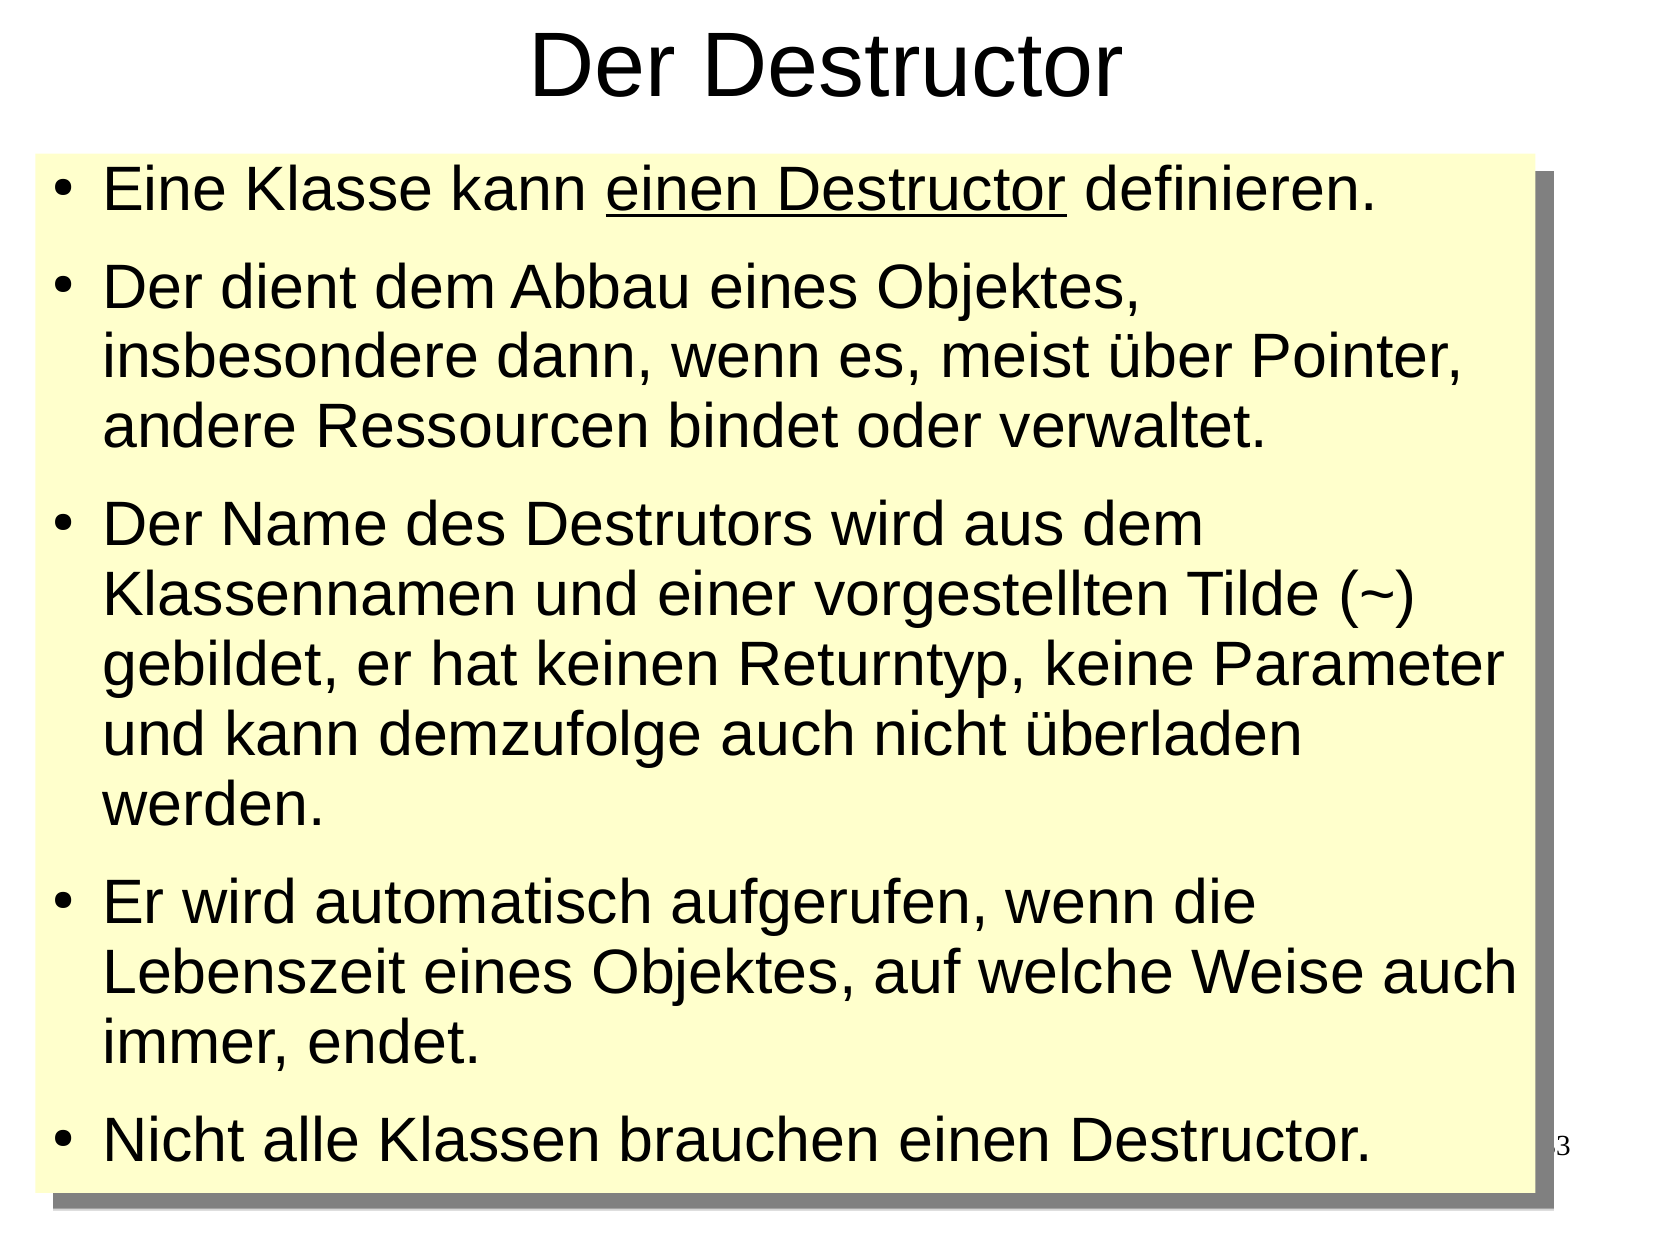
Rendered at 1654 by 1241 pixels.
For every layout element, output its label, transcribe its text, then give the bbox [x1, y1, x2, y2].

title Der Destructor [82, 0, 1571, 168]
list Eine Klasse kann einen Destructor definieren. Der dient dem Abbau eines Objektes, insbesondere dann, wenn es, meist über Pointer, andere Ressourcen bindet oder verwaltet. Der Name des Destrutors wird aus dem Klassennamen und einer vorgestellten Tilde (~) gebildet, er hat keinen Returntyp, keine Parameter und kann demzufolge auch nicht überladen werden. Er wird automatisch aufgerufen, wenn die Lebenszeit eines Objektes, auf welche Weise auch immer, endet. Nicht alle Klassen brauchen einen Destructor. [35, 153, 1536, 1193]
